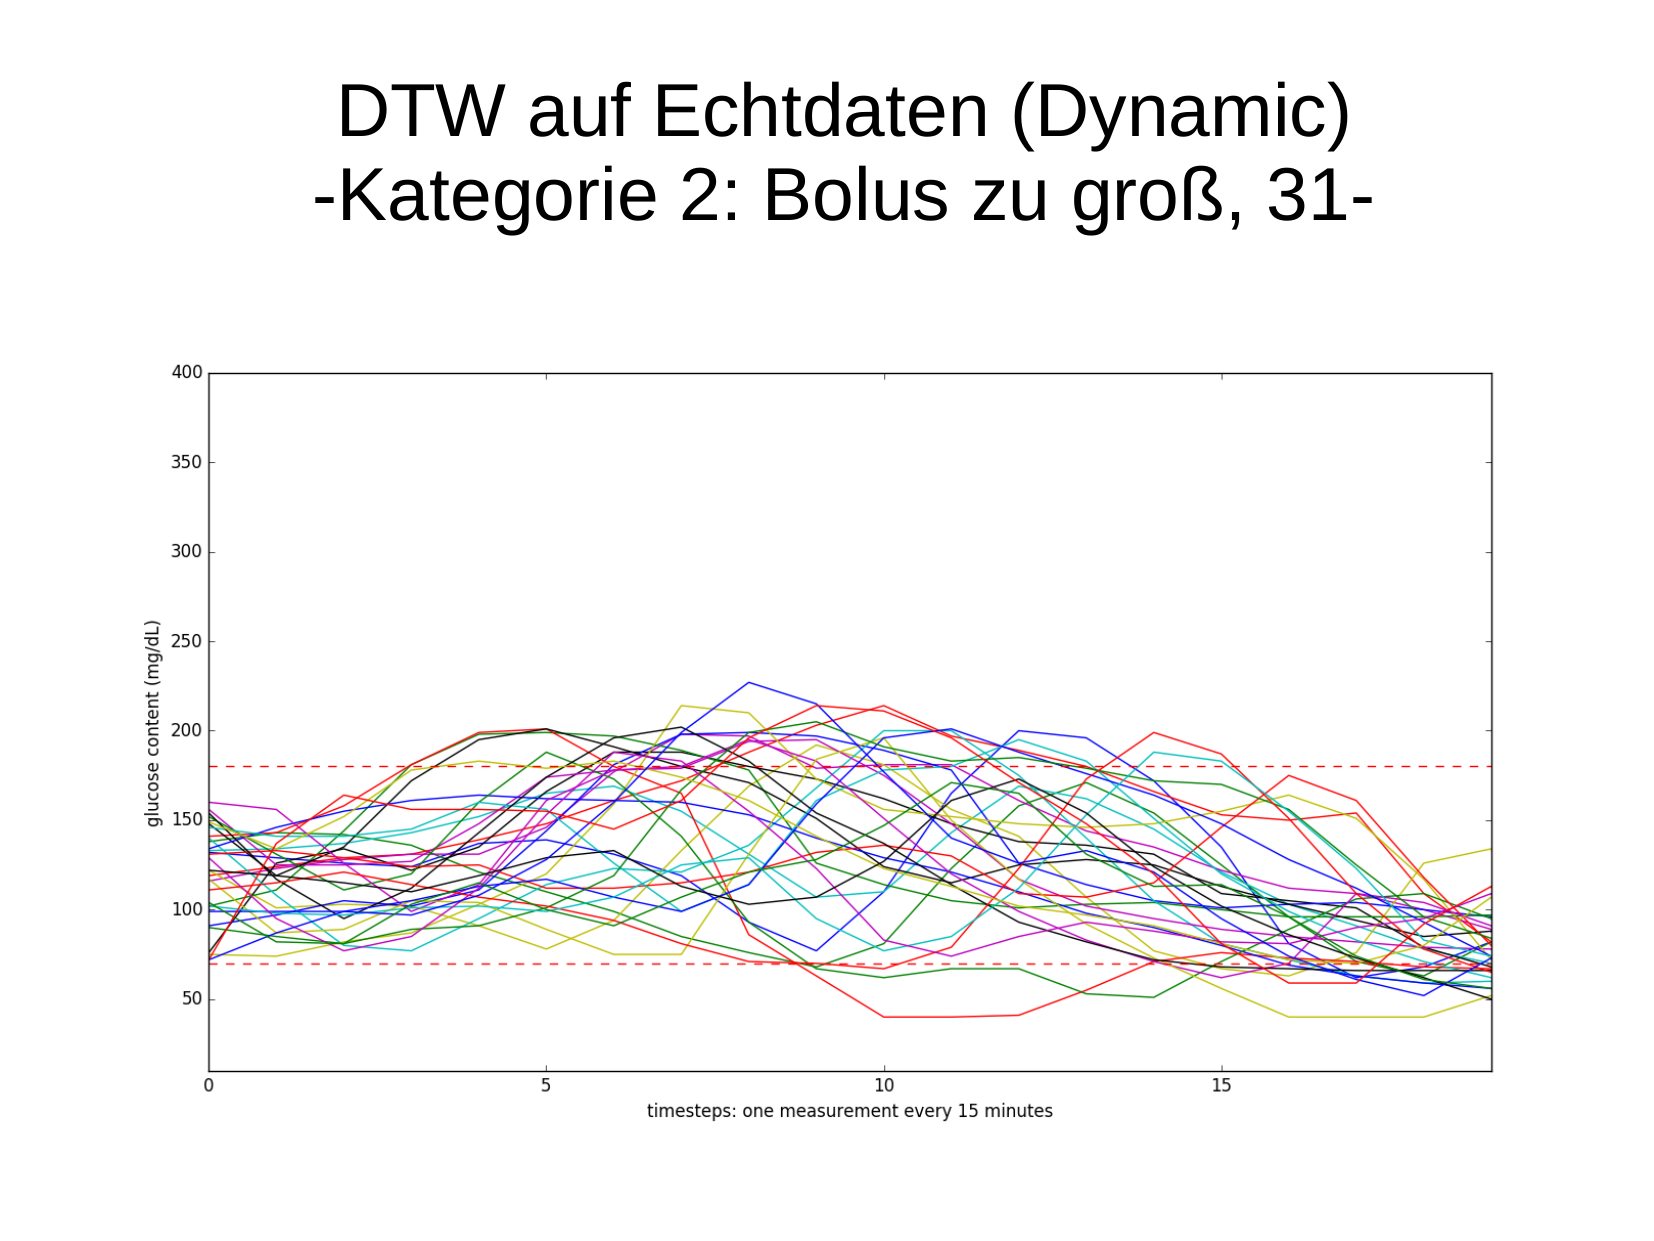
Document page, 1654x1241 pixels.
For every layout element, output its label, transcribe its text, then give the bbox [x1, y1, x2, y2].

title DTW auf Echtdaten (Dynamic) -Kategorie 2: Bolus zu groß, 31- [82, 49, 1571, 257]
picture [2, 286, 1654, 1158]
